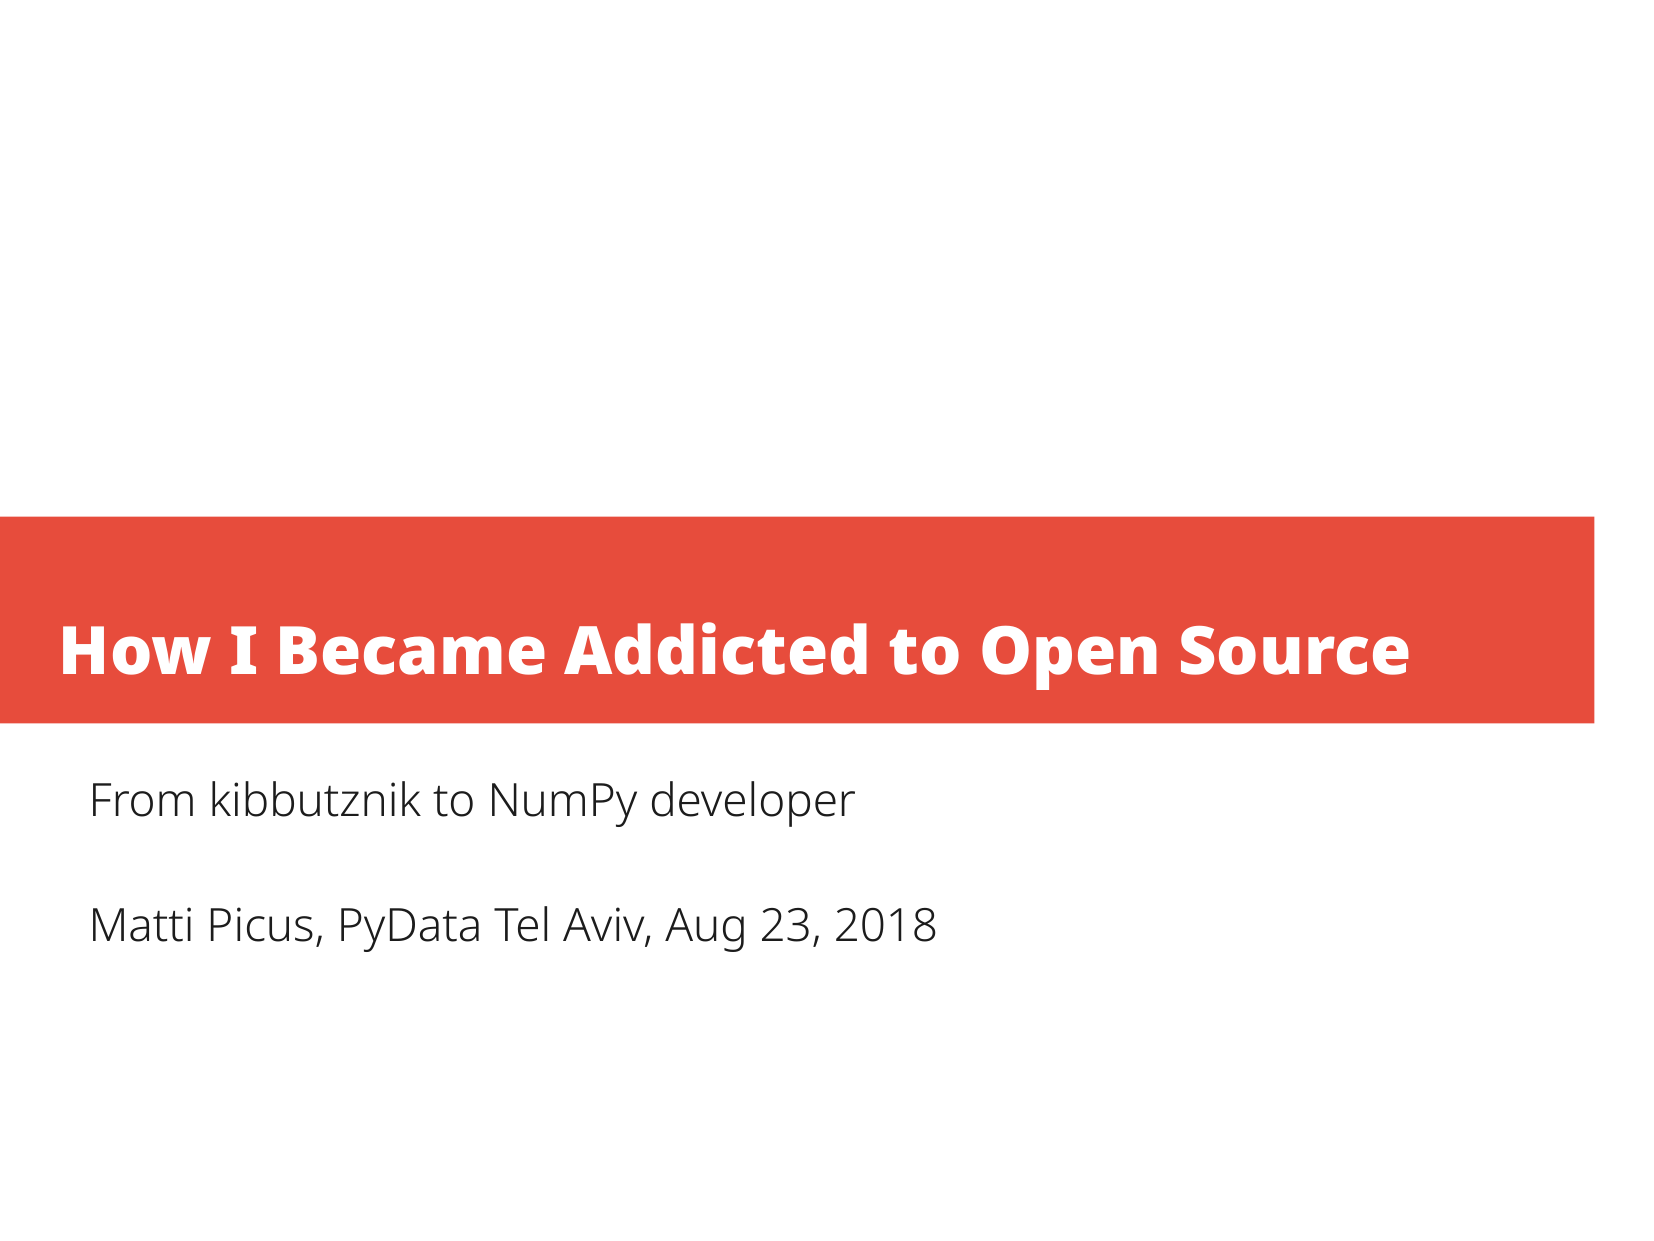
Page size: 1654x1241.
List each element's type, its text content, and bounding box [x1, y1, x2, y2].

title How I Became Addicted to Open Source [59, 546, 1595, 694]
subtitle From kibbutznik to NumPy developer Matti Picus, PyData Tel Aviv, Aug 23, 2018 [88, 767, 1595, 1182]
